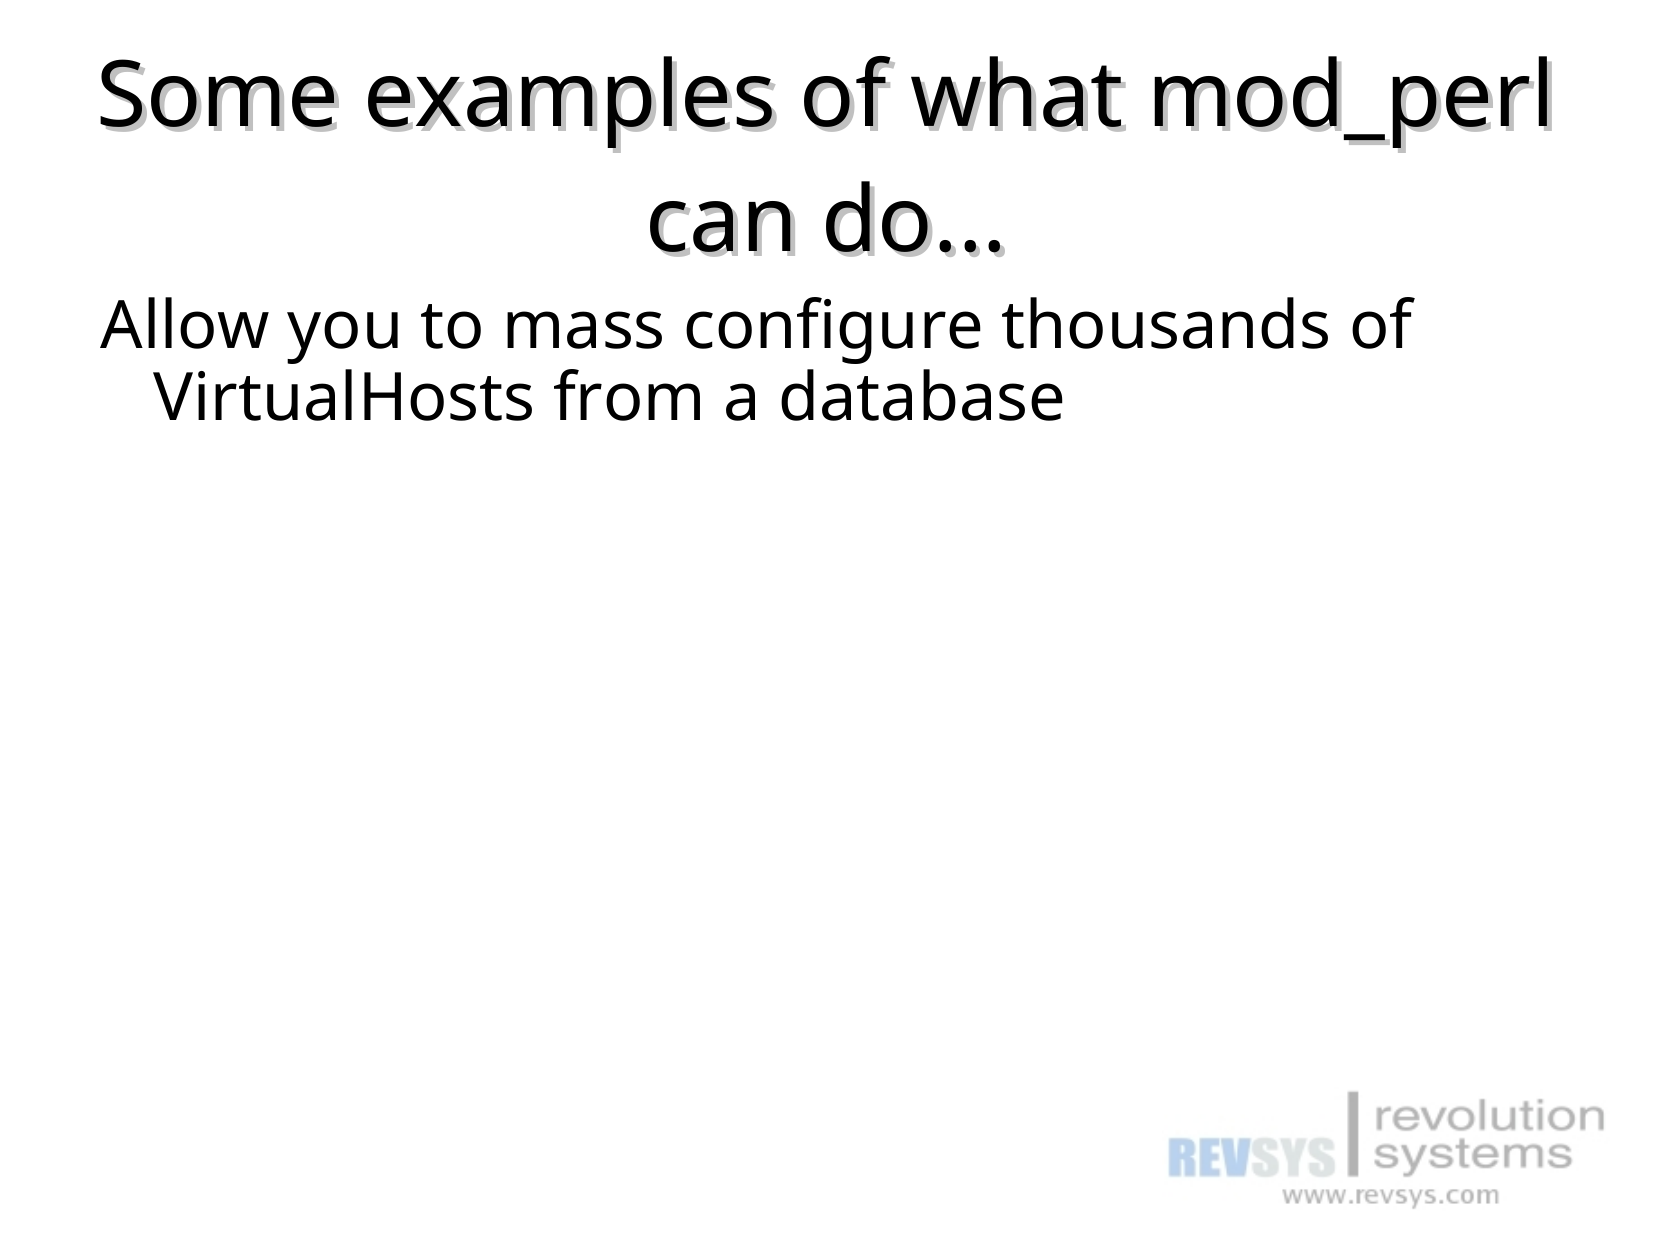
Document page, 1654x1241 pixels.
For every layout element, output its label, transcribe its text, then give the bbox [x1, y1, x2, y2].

picture [1162, 1087, 1613, 1211]
list Allow you to mass configure thousands of VirtualHosts from a database [82, 290, 1571, 1109]
title Some examples of what mod_perl can do... [82, 42, 1571, 264]
